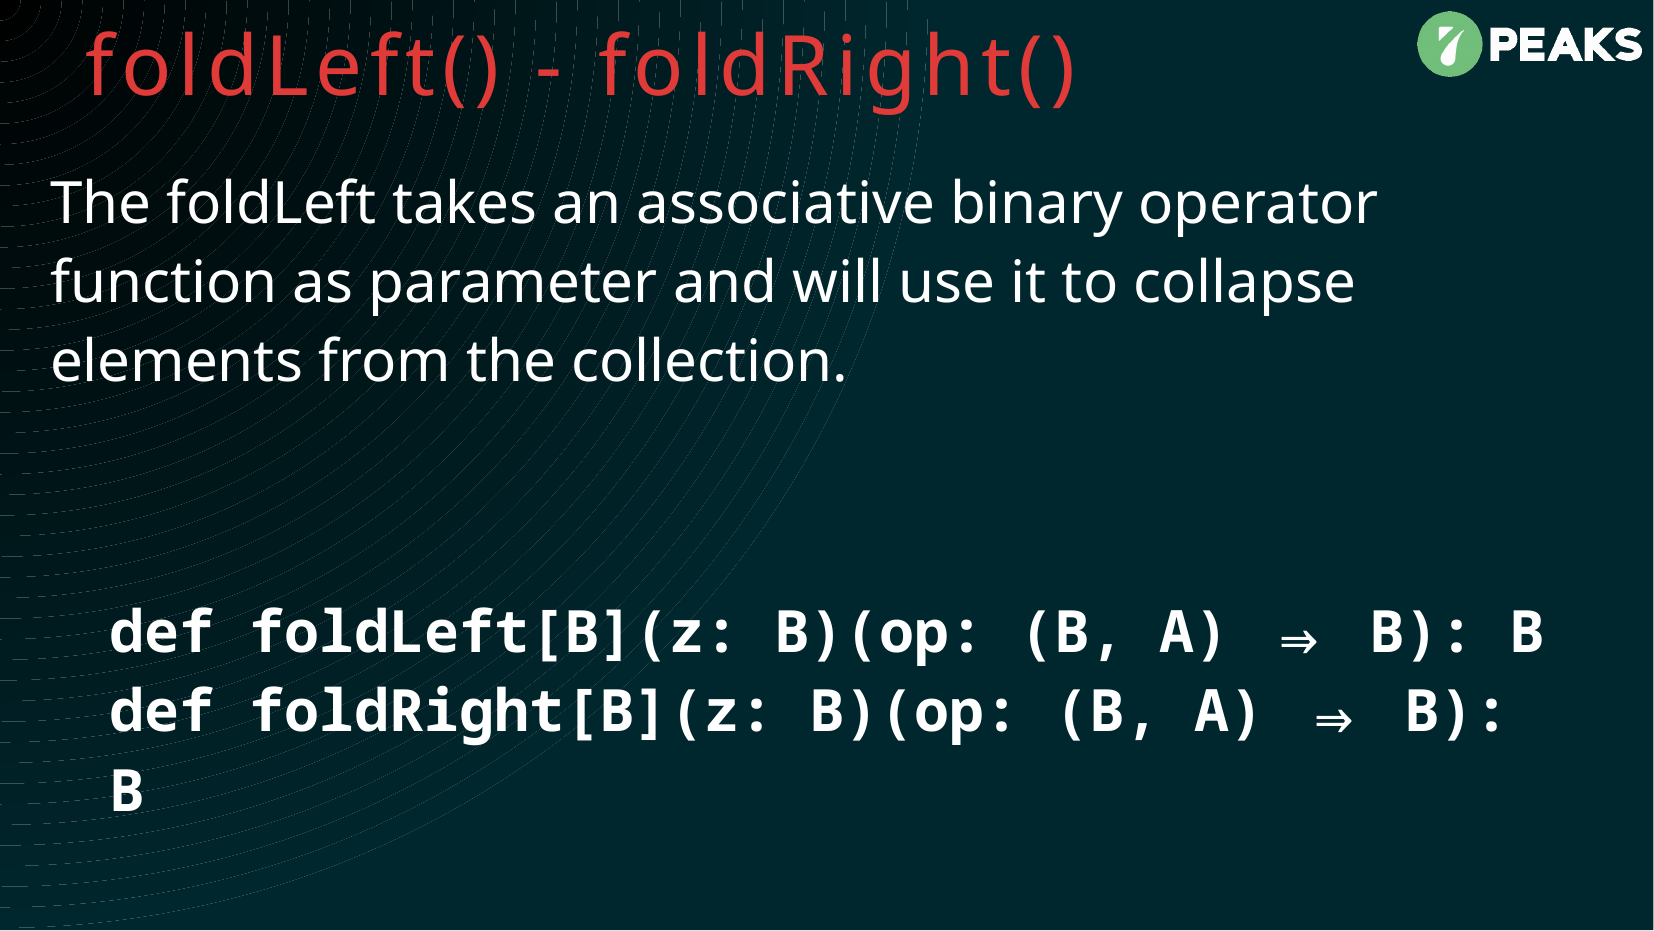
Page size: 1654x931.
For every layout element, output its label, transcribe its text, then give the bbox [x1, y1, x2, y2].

text_box The foldLeft takes an associative binary operator function as parameter and will use it to collapse elements from the collection. [35, 153, 1619, 515]
text_box def foldLeft[B](z: B)(op: (B, A) ⇒ B): B def foldRight[B](z: B)(op: (B, A) ⇒ B): B [94, 582, 1560, 731]
text_box foldLeft() - foldRight() [70, 0, 1371, 153]
picture [1417, 11, 1642, 77]
